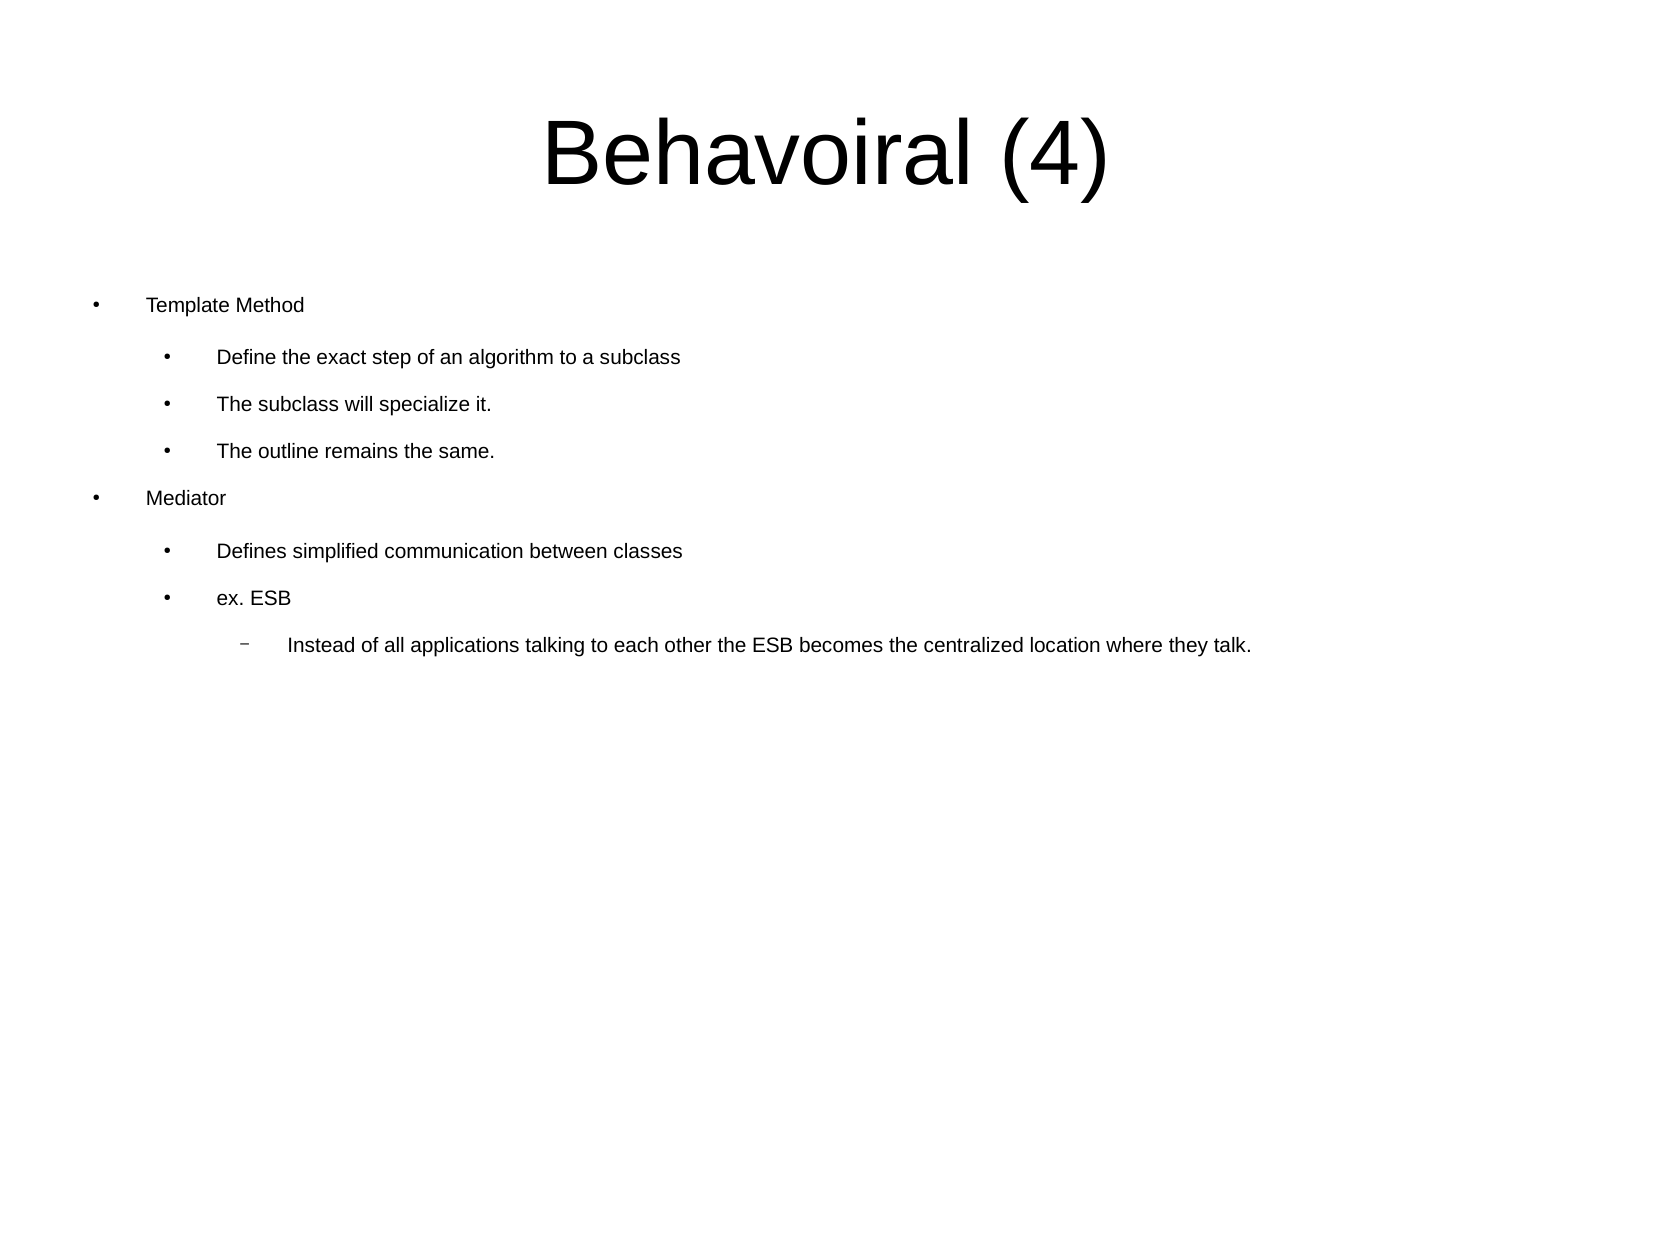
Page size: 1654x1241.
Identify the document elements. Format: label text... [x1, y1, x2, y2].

list Template Method Define the exact step of an algorithm to a subclass The subclass will specialize it. The outline remains the same. Mediator Defines simplified communication between classes ex. ESB Instead of all applications talking to each other the ESB becomes the centralized location where they talk. [75, 293, 1564, 1013]
title Behavoiral (4) [82, 49, 1571, 257]
